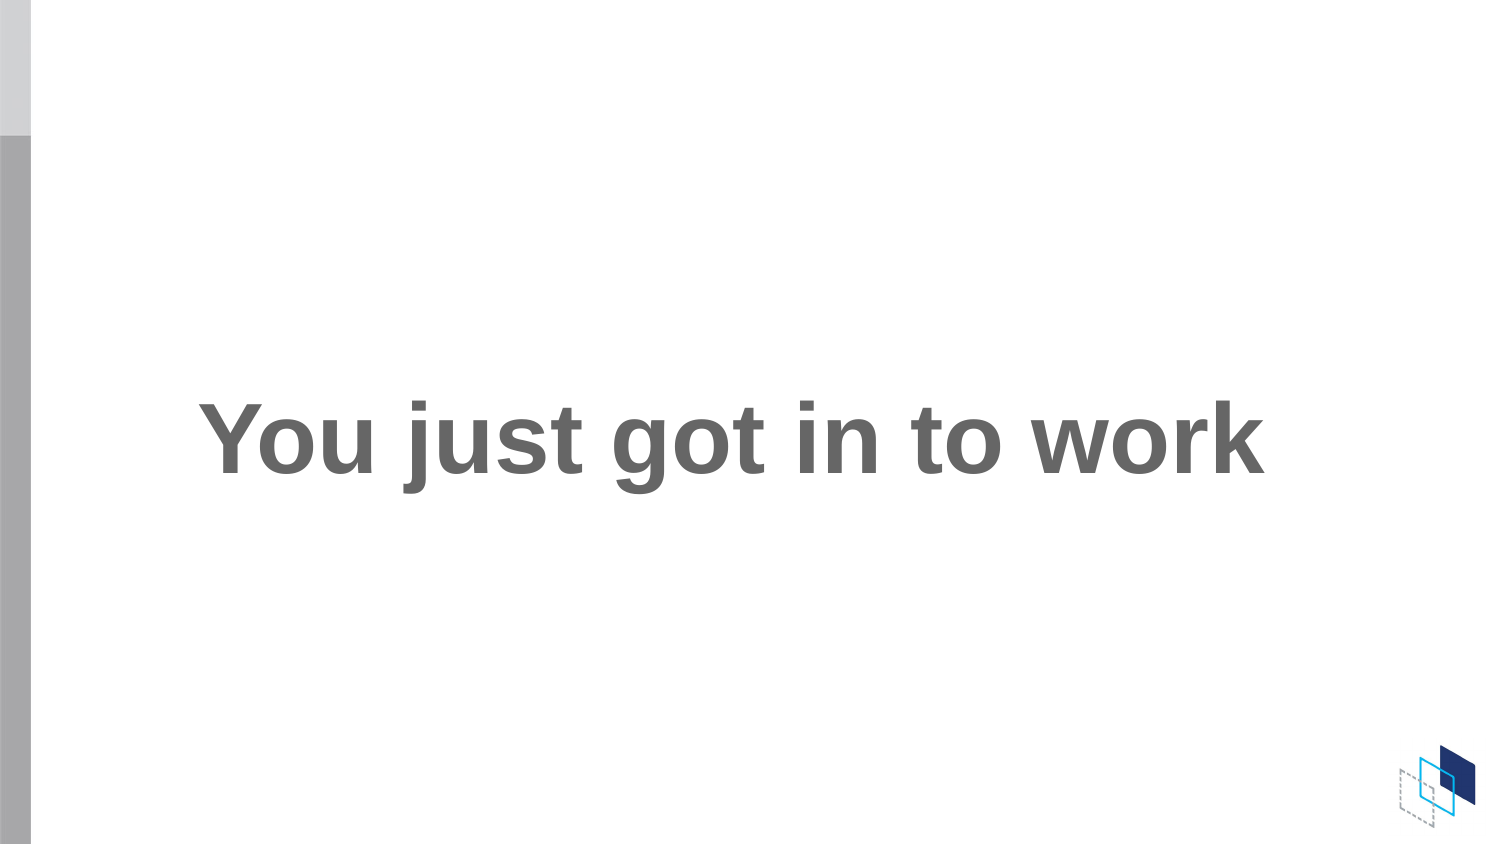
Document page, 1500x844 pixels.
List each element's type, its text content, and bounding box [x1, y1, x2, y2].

picture [0, 0, 37, 844]
list You just got in to work [75, 127, 1389, 739]
picture [1388, 738, 1486, 836]
